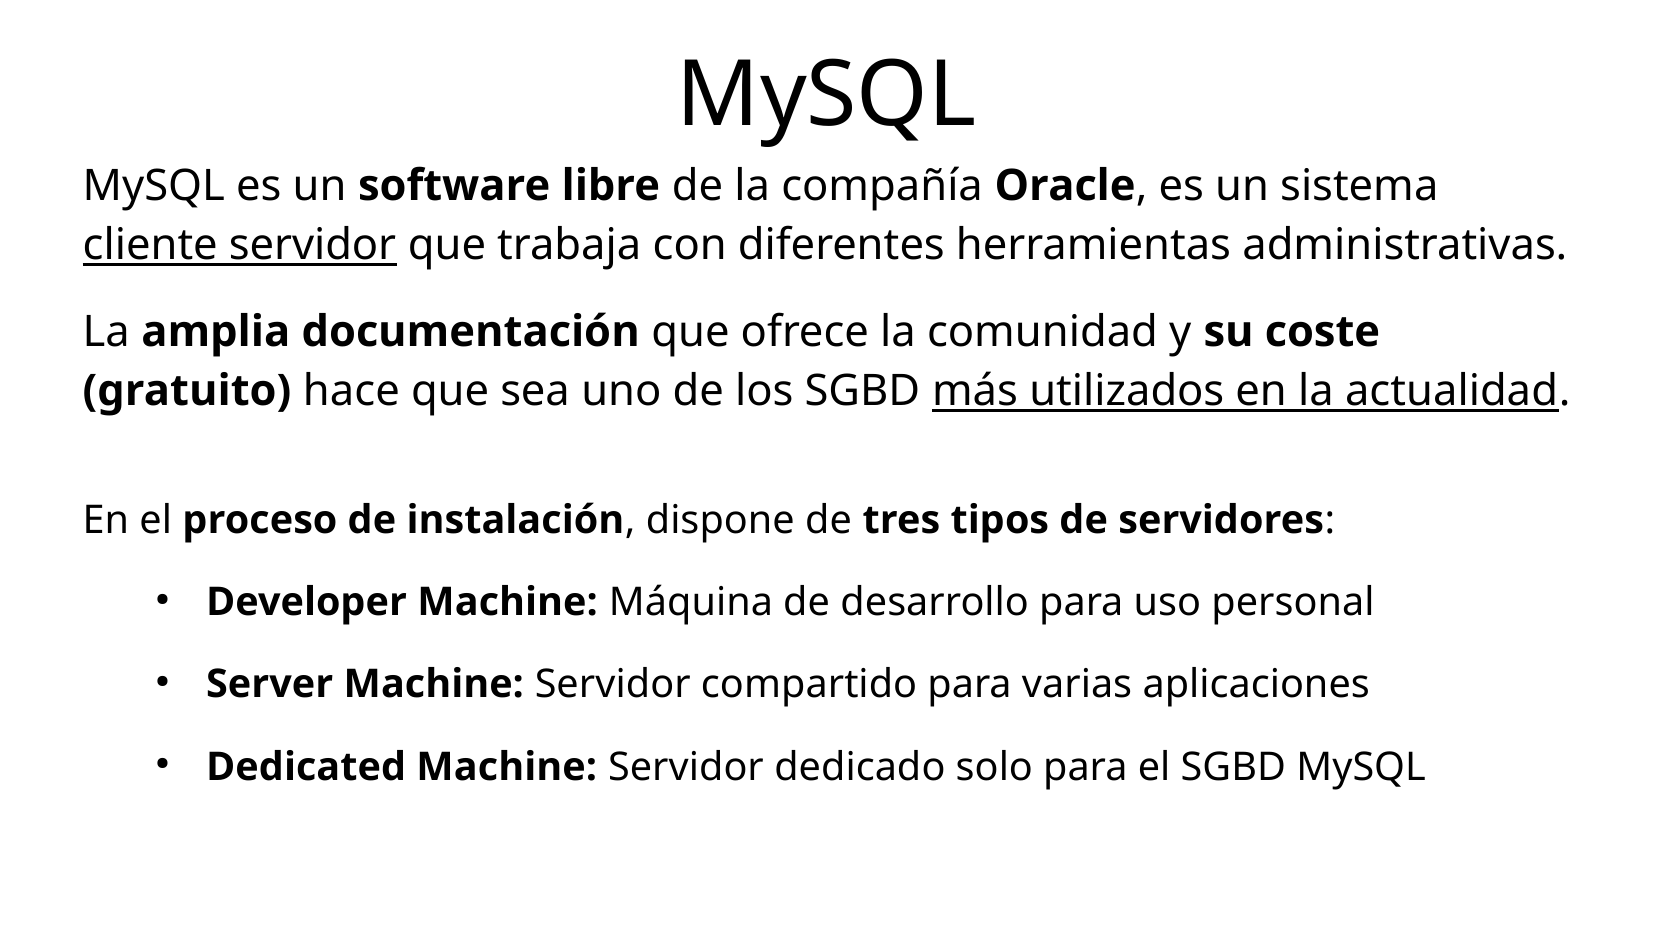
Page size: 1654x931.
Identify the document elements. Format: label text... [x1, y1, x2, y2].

title MySQL [82, 37, 1571, 142]
list MySQL es un software libre de la compañía Oracle, es un sistema cliente servidor que trabaja con diferentes herramientas administrativas. La amplia documentación que ofrece la comunidad y su coste (gratuito) hace que sea uno de los SGBD más utilizados en la actualidad. En el proceso de instalación, dispone de tres tipos de servidores: Developer Machine: Máquina de desarrollo para uso personal Server Machine: Servidor compartido para varias aplicaciones Dedicated Machine: Servidor dedicado solo para el SGBD MySQL [82, 153, 1571, 875]
